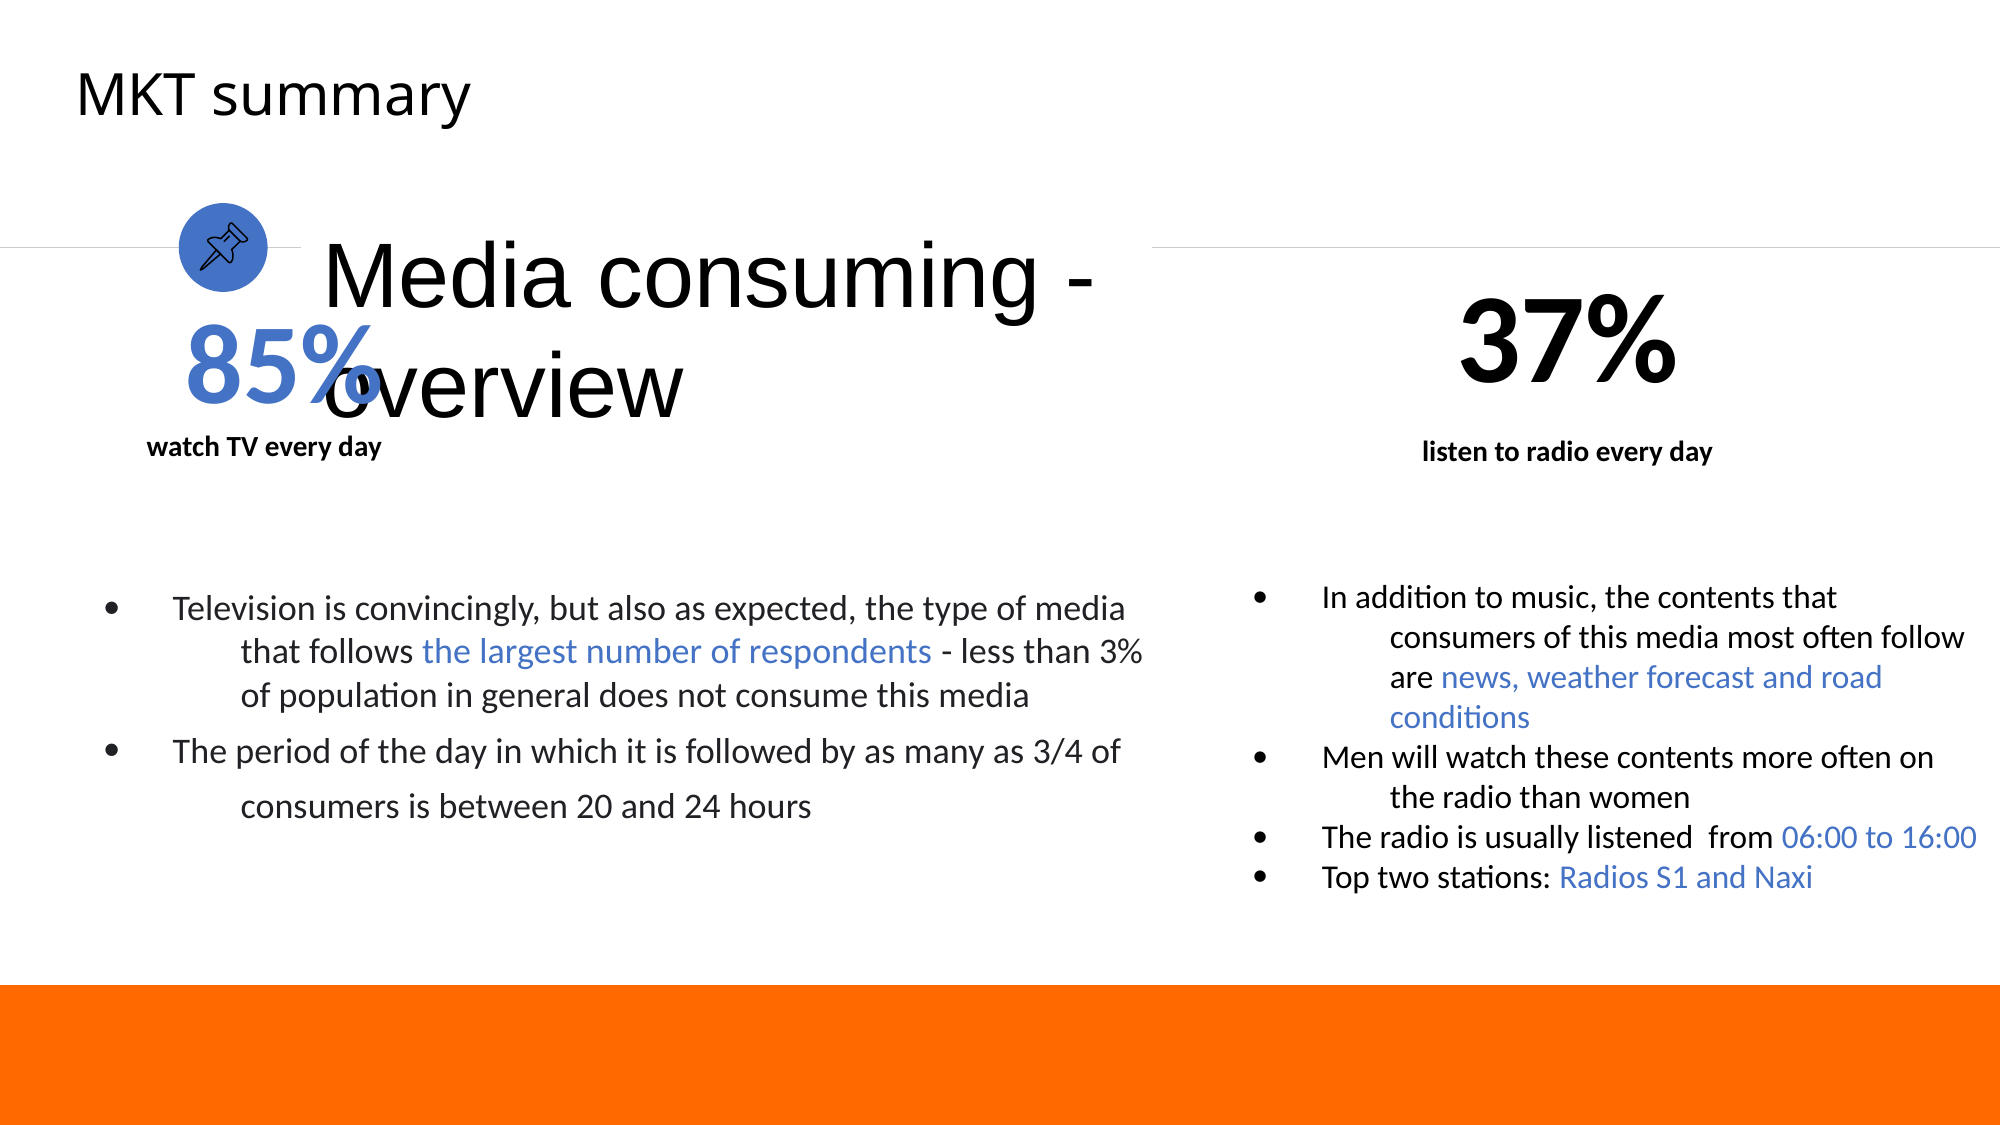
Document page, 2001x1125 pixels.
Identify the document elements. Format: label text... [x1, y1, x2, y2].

text_box [0, 985, 2000, 1125]
text_box In addition to music, the contents that consumers of this media most often follow are news, weather forecast and road conditions Men will watch these contents more often on the radio than women The radio is usually listened from 06:00 to 16:00 Top two stations: Radios S1 and Naxi [1169, 555, 2000, 920]
text_box MKT summary [60, 16, 1863, 169]
text_box 37% listen to radio every day [1239, 211, 1896, 555]
text_box 85% watch TV every day [68, 249, 524, 563]
text_box Television is convincingly, but also as expected, the type of media that follows the largest number of respondents - less than 3% of population in general does not consume this media The period of the day in which it is followed by as many as 3/4 of consumers is between 20 and 24 hours [20, 564, 1169, 849]
title Media consuming - overview [302, 196, 1240, 321]
